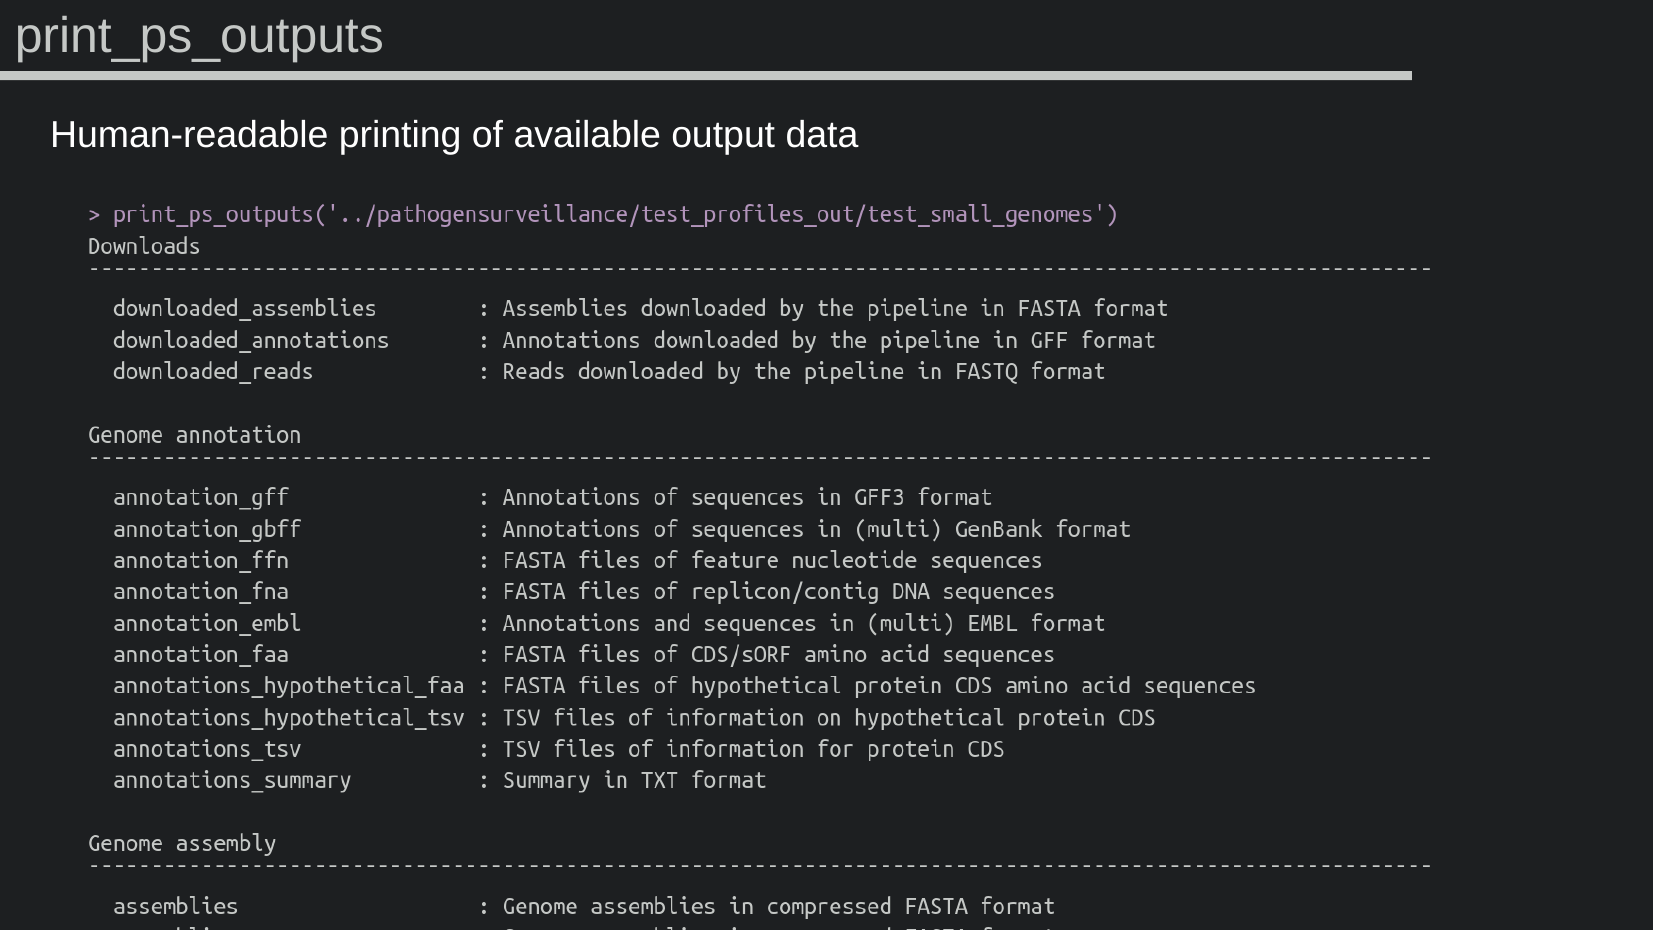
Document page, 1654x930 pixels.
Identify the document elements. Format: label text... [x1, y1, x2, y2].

text_box print_ps_outputs [0, 0, 1651, 76]
picture [78, 488, 1463, 930]
text_box [0, 76, 1412, 81]
text_box Human-readable printing of available output data [0, 106, 1576, 488]
